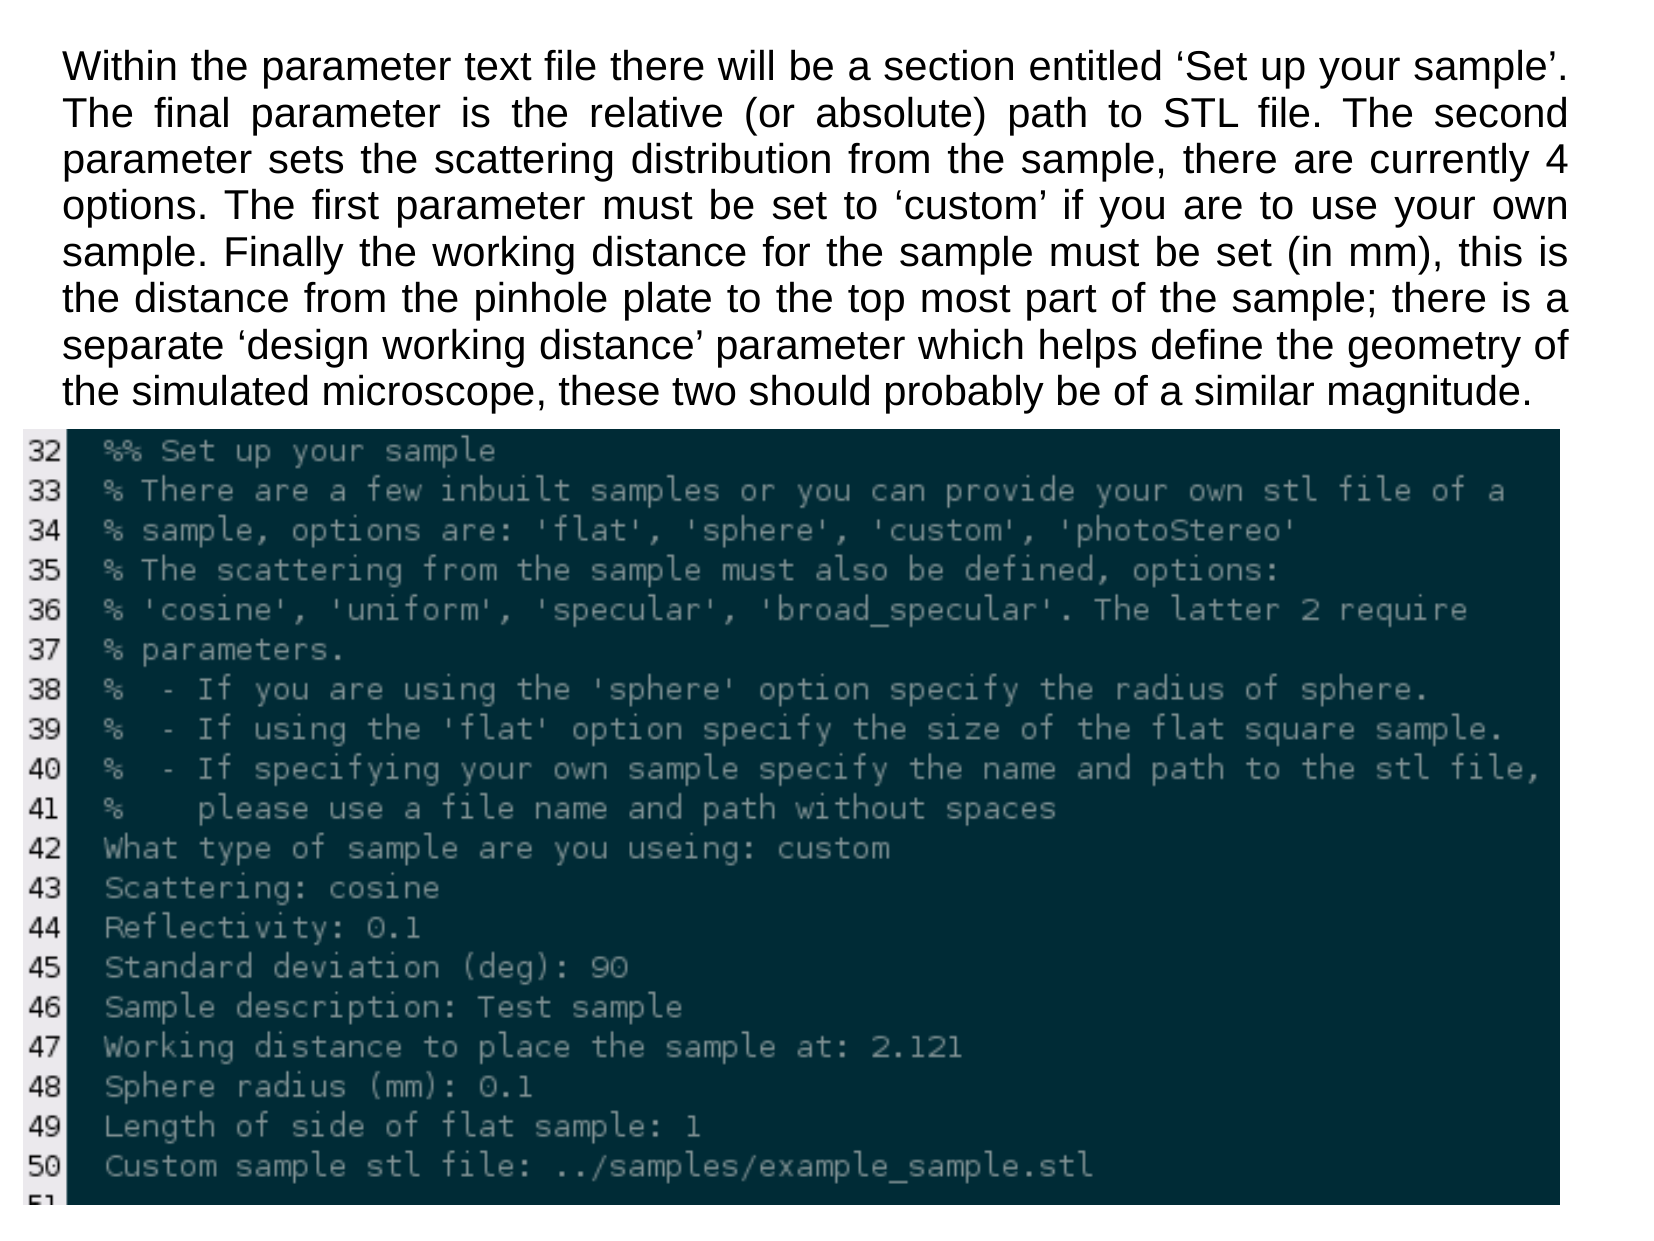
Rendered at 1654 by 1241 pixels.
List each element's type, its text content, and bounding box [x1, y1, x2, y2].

picture [985, 1150, 999, 1176]
picture [144, 1071, 158, 1097]
picture [480, 1150, 494, 1176]
picture [181, 877, 195, 898]
picture [387, 714, 401, 739]
picture [480, 842, 494, 858]
picture [499, 802, 513, 819]
picture [1209, 718, 1223, 739]
picture [1302, 599, 1319, 620]
picture [387, 524, 401, 541]
picture [1228, 484, 1242, 501]
picture [1358, 683, 1373, 700]
picture [499, 763, 513, 779]
picture [405, 594, 417, 620]
picture [725, 615, 732, 625]
picture [480, 1041, 494, 1064]
picture [387, 484, 422, 501]
picture [218, 484, 233, 501]
picture [1207, 484, 1225, 501]
picture [387, 1041, 401, 1057]
picture [221, 882, 233, 898]
picture [405, 802, 420, 819]
picture [1471, 723, 1485, 739]
picture [405, 882, 420, 898]
picture [873, 1160, 887, 1176]
picture [424, 763, 438, 786]
picture [966, 604, 980, 620]
picture [275, 763, 289, 786]
picture [368, 957, 382, 978]
picture [256, 484, 270, 501]
picture [200, 921, 214, 938]
picture [592, 1036, 606, 1057]
picture [630, 1041, 644, 1057]
picture [200, 802, 214, 826]
picture [1340, 475, 1351, 501]
picture [742, 1155, 756, 1181]
picture [462, 1160, 473, 1176]
picture [1022, 723, 1036, 739]
picture [1321, 753, 1335, 779]
picture [760, 1041, 775, 1057]
picture [1022, 484, 1034, 501]
picture [1024, 536, 1031, 545]
picture [630, 604, 644, 620]
picture [219, 842, 233, 865]
picture [237, 992, 251, 1017]
picture [331, 882, 345, 898]
picture [816, 484, 831, 501]
picture [630, 802, 644, 819]
picture [144, 1160, 158, 1176]
picture [1396, 484, 1410, 501]
picture [1099, 576, 1106, 585]
picture [443, 1041, 457, 1057]
picture [387, 604, 398, 620]
picture [891, 524, 905, 541]
picture [275, 683, 289, 700]
picture [1024, 604, 1036, 620]
picture [106, 1155, 139, 1176]
picture [443, 793, 454, 819]
picture [536, 996, 550, 1017]
picture [312, 1120, 324, 1137]
picture [1209, 599, 1223, 620]
picture [368, 882, 382, 898]
picture [574, 842, 588, 858]
picture [1284, 480, 1298, 501]
picture [1396, 758, 1410, 779]
picture [181, 484, 195, 501]
picture [1153, 674, 1167, 700]
picture [760, 723, 774, 739]
picture [854, 718, 868, 739]
picture [1342, 604, 1354, 620]
picture [574, 1001, 588, 1017]
picture [256, 1031, 270, 1057]
picture [331, 519, 345, 541]
picture [162, 1120, 177, 1144]
picture [817, 802, 828, 819]
picture [480, 524, 494, 541]
picture [181, 1116, 195, 1137]
picture [910, 1160, 924, 1176]
picture [218, 1041, 233, 1064]
picture [162, 524, 177, 541]
picture [104, 798, 123, 819]
picture [704, 723, 718, 739]
picture [387, 445, 401, 461]
picture [104, 519, 123, 541]
picture [480, 952, 494, 978]
picture [518, 559, 531, 580]
picture [704, 753, 718, 779]
picture [816, 1160, 849, 1183]
picture [835, 484, 849, 501]
picture [181, 604, 195, 620]
picture [144, 842, 158, 858]
picture [1529, 774, 1536, 784]
picture [256, 882, 270, 898]
picture [312, 723, 326, 739]
picture [293, 524, 307, 541]
picture [443, 683, 454, 700]
picture [424, 961, 438, 978]
picture [929, 604, 943, 620]
picture [181, 1041, 193, 1057]
picture [667, 554, 681, 580]
picture [1097, 484, 1111, 508]
picture [237, 802, 251, 819]
picture [1003, 1160, 1017, 1176]
picture [200, 604, 214, 620]
picture [592, 484, 606, 501]
picture [1134, 683, 1148, 700]
picture [816, 842, 831, 858]
picture [200, 1080, 214, 1097]
picture [1190, 520, 1204, 541]
picture [293, 842, 307, 858]
picture [910, 798, 924, 819]
picture [368, 802, 382, 819]
picture [781, 524, 793, 541]
picture [592, 524, 606, 541]
picture [912, 1036, 924, 1057]
picture [275, 723, 289, 739]
picture [200, 882, 214, 898]
picture [1246, 723, 1260, 739]
picture [478, 996, 494, 1017]
picture [352, 683, 363, 699]
picture [611, 1031, 625, 1057]
picture [183, 643, 195, 660]
picture [1041, 475, 1055, 501]
picture [536, 802, 550, 819]
picture [630, 484, 662, 508]
picture [237, 952, 251, 978]
picture [1265, 763, 1279, 779]
picture [237, 445, 251, 461]
picture [349, 842, 363, 858]
picture [929, 683, 943, 700]
picture [218, 643, 251, 660]
picture [1415, 753, 1428, 779]
picture [256, 723, 270, 739]
picture [630, 564, 662, 587]
picture [1022, 802, 1036, 819]
picture [611, 1160, 625, 1176]
picture [1228, 564, 1242, 580]
picture [891, 802, 905, 819]
picture [1435, 604, 1447, 620]
picture [1209, 683, 1223, 700]
picture [798, 678, 812, 700]
picture [798, 1160, 812, 1176]
picture [966, 524, 980, 541]
picture [200, 718, 212, 739]
picture [162, 1031, 176, 1057]
picture [667, 1001, 681, 1017]
picture [256, 683, 270, 707]
picture [312, 1036, 326, 1057]
picture [723, 802, 737, 819]
picture [104, 480, 123, 501]
picture [760, 683, 775, 700]
picture [480, 763, 494, 779]
picture [144, 1001, 177, 1024]
picture [966, 802, 980, 826]
picture [1396, 604, 1410, 620]
picture [817, 1036, 830, 1057]
picture [424, 554, 436, 580]
picture [947, 1160, 980, 1183]
picture [1003, 484, 1017, 501]
picture [648, 674, 662, 699]
picture [237, 524, 251, 541]
picture [667, 842, 681, 858]
picture [499, 1001, 513, 1017]
picture [461, 683, 476, 699]
picture [873, 484, 887, 501]
picture [704, 1160, 718, 1176]
picture [466, 952, 473, 980]
picture [1153, 524, 1167, 541]
picture [817, 723, 831, 746]
picture [910, 683, 924, 706]
picture [1396, 683, 1410, 700]
picture [929, 753, 943, 779]
picture [592, 1001, 606, 1017]
picture [611, 1111, 625, 1137]
picture [181, 992, 195, 1017]
picture [854, 683, 868, 699]
picture [162, 643, 177, 660]
picture [1115, 594, 1130, 620]
picture [144, 882, 158, 898]
picture [1433, 484, 1447, 501]
picture [1022, 763, 1055, 779]
picture [648, 802, 662, 819]
picture [405, 683, 420, 700]
picture [760, 524, 775, 541]
picture [1489, 753, 1503, 779]
picture [742, 723, 756, 739]
picture [1115, 524, 1130, 541]
picture [258, 536, 265, 545]
picture [947, 802, 961, 819]
picture [929, 524, 943, 541]
picture [200, 643, 214, 660]
picture [461, 435, 475, 461]
picture [611, 683, 625, 700]
picture [966, 723, 980, 739]
picture [331, 1080, 345, 1097]
picture [1190, 564, 1202, 580]
picture [296, 615, 303, 625]
picture [835, 683, 849, 700]
picture [630, 762, 644, 779]
picture [574, 802, 606, 819]
picture [518, 678, 532, 700]
picture [950, 1036, 961, 1057]
picture [331, 1041, 345, 1057]
picture [144, 912, 155, 938]
picture [163, 877, 176, 898]
picture [910, 484, 924, 501]
picture [1172, 559, 1186, 580]
picture [667, 604, 681, 620]
picture [144, 643, 158, 667]
picture [237, 604, 251, 620]
picture [1134, 520, 1148, 541]
picture [816, 604, 831, 620]
picture [424, 604, 438, 620]
picture [517, 1041, 532, 1057]
picture [1134, 564, 1148, 580]
picture [688, 604, 700, 620]
picture [592, 604, 606, 620]
picture [854, 564, 868, 580]
picture [1134, 604, 1148, 620]
picture [368, 1041, 382, 1057]
picture [219, 604, 230, 620]
picture [349, 882, 363, 898]
picture [667, 763, 683, 779]
picture [445, 564, 457, 580]
picture [349, 604, 363, 620]
picture [219, 515, 233, 541]
picture [1003, 554, 1015, 580]
picture [163, 912, 176, 938]
picture [293, 683, 307, 700]
picture [1452, 604, 1466, 620]
picture [723, 1160, 737, 1176]
picture [854, 594, 868, 620]
picture [424, 445, 457, 468]
picture [106, 956, 123, 978]
picture [144, 524, 158, 541]
picture [368, 718, 382, 739]
picture [387, 1080, 422, 1097]
picture [499, 1160, 513, 1176]
picture [835, 837, 849, 858]
picture [555, 802, 569, 819]
picture [293, 1080, 305, 1097]
picture [1377, 723, 1391, 739]
picture [125, 1120, 139, 1137]
picture [1097, 714, 1111, 739]
picture [219, 674, 230, 699]
picture [966, 555, 980, 580]
picture [555, 564, 569, 580]
picture [630, 1160, 644, 1176]
picture [1155, 484, 1167, 501]
picture [1134, 484, 1148, 501]
picture [1041, 802, 1055, 819]
picture [387, 762, 398, 779]
picture [910, 524, 924, 541]
picture [723, 524, 737, 548]
picture [501, 842, 513, 858]
picture [779, 594, 793, 620]
picture [611, 484, 625, 501]
picture [686, 1150, 700, 1176]
picture [200, 1160, 216, 1176]
picture [443, 524, 457, 541]
picture [256, 1001, 270, 1017]
picture [293, 1041, 307, 1057]
picture [162, 440, 195, 461]
picture [704, 683, 718, 700]
picture [480, 713, 494, 739]
picture [104, 599, 123, 620]
picture [854, 753, 866, 779]
picture [910, 604, 924, 627]
picture [237, 1120, 251, 1137]
picture [405, 524, 419, 541]
picture [704, 1041, 737, 1064]
picture [1172, 763, 1186, 779]
picture [1377, 475, 1391, 501]
picture [237, 1160, 251, 1176]
picture [256, 445, 270, 468]
picture [555, 763, 606, 779]
picture [704, 524, 718, 541]
picture [798, 713, 810, 739]
picture [1489, 484, 1503, 501]
picture [256, 922, 270, 938]
picture [648, 763, 662, 779]
picture [200, 1041, 214, 1057]
picture [1340, 674, 1354, 699]
picture [499, 1031, 513, 1057]
picture [574, 1120, 606, 1144]
picture [667, 793, 681, 819]
picture [555, 842, 569, 865]
picture [1172, 713, 1186, 739]
picture [1452, 713, 1466, 739]
picture [536, 1120, 550, 1137]
picture [517, 1001, 532, 1017]
picture [275, 1160, 307, 1183]
picture [142, 480, 158, 501]
picture [1190, 723, 1204, 739]
picture [947, 484, 961, 508]
picture [219, 917, 233, 938]
picture [648, 594, 662, 620]
picture [1358, 484, 1370, 501]
picture [835, 604, 849, 620]
picture [387, 1001, 398, 1017]
picture [704, 802, 718, 826]
picture [368, 683, 382, 700]
picture [275, 802, 289, 819]
picture [480, 1076, 497, 1097]
picture [1115, 753, 1130, 779]
picture [1265, 674, 1277, 699]
picture [1097, 763, 1111, 779]
picture [574, 723, 588, 739]
picture [162, 961, 177, 978]
picture [1172, 519, 1188, 541]
picture [405, 723, 419, 739]
picture [331, 802, 345, 819]
picture [611, 604, 625, 620]
picture [163, 837, 176, 858]
picture [202, 484, 214, 501]
picture [405, 1150, 419, 1176]
picture [387, 1155, 401, 1176]
picture [1209, 564, 1223, 580]
picture [462, 1111, 475, 1137]
picture [555, 604, 569, 620]
picture [275, 1071, 289, 1097]
picture [461, 564, 476, 580]
picture [1003, 802, 1017, 819]
picture [368, 842, 382, 858]
picture [592, 842, 606, 858]
picture [1209, 753, 1223, 779]
picture [368, 917, 384, 938]
picture [181, 564, 195, 580]
picture [1059, 674, 1074, 699]
picture [443, 842, 457, 858]
picture [480, 683, 494, 707]
picture [555, 1041, 569, 1057]
picture [686, 763, 700, 786]
picture [817, 683, 828, 700]
picture [349, 524, 361, 541]
picture [312, 961, 326, 978]
picture [237, 842, 251, 865]
picture [929, 723, 943, 739]
picture [891, 683, 905, 700]
picture [742, 484, 756, 501]
picture [106, 917, 139, 938]
picture [256, 802, 270, 819]
picture [592, 723, 606, 746]
picture [480, 793, 494, 819]
picture [331, 723, 345, 746]
picture [387, 564, 401, 587]
picture [1267, 604, 1279, 620]
picture [1230, 524, 1242, 540]
picture [312, 1150, 326, 1176]
picture [1471, 762, 1482, 779]
picture [331, 484, 345, 501]
picture [293, 1001, 307, 1017]
picture [293, 961, 307, 978]
picture [1041, 1160, 1055, 1176]
picture [144, 961, 158, 978]
picture [239, 1080, 251, 1097]
picture [723, 763, 737, 779]
picture [499, 1116, 513, 1137]
picture [1340, 763, 1354, 779]
picture [723, 723, 737, 746]
picture [237, 882, 249, 898]
picture [1078, 718, 1092, 739]
picture [947, 604, 961, 620]
picture [293, 802, 307, 819]
picture [873, 763, 887, 786]
picture [873, 1036, 889, 1057]
picture [256, 1080, 270, 1097]
picture [461, 802, 473, 819]
picture [480, 475, 494, 501]
picture [760, 564, 775, 580]
picture [1265, 524, 1279, 541]
picture [816, 564, 831, 580]
picture [667, 683, 681, 700]
picture [518, 484, 529, 501]
picture [611, 520, 625, 541]
picture [1041, 678, 1055, 700]
picture [501, 615, 508, 625]
picture [256, 564, 270, 580]
picture [1095, 599, 1111, 620]
picture [1059, 484, 1074, 501]
picture [873, 802, 887, 819]
picture [219, 713, 230, 739]
picture [630, 1120, 644, 1137]
picture [181, 952, 195, 978]
picture [275, 643, 289, 660]
picture [592, 956, 627, 978]
picture [648, 992, 662, 1017]
picture [296, 643, 307, 660]
picture [162, 475, 177, 501]
picture [966, 683, 978, 700]
picture [929, 1160, 943, 1176]
picture [368, 763, 382, 786]
picture [630, 723, 641, 739]
picture [387, 1120, 401, 1137]
picture [256, 842, 270, 858]
picture [405, 961, 419, 978]
picture [331, 683, 345, 700]
picture [1003, 683, 1018, 707]
picture [1377, 762, 1391, 779]
picture [1302, 723, 1316, 739]
picture [742, 1031, 756, 1057]
picture [141, 559, 158, 580]
picture [891, 723, 905, 739]
picture [349, 961, 363, 978]
picture [275, 1041, 286, 1057]
picture [312, 763, 326, 779]
picture [1003, 604, 1017, 620]
picture [331, 1001, 342, 1017]
picture [1246, 564, 1260, 580]
picture [1172, 594, 1186, 620]
picture [275, 1001, 289, 1017]
picture [293, 559, 307, 580]
picture [314, 1001, 326, 1017]
picture [760, 1160, 775, 1176]
picture [349, 1001, 363, 1024]
picture [873, 842, 889, 858]
picture [520, 763, 532, 779]
text_box Within the parameter text file there will be a section entitled ‘Set up your sample’. The final parameter is the relative (or absolute) path to STL file. The second parameter sets the scattering distribution from the sample, there are currently 4 options. The first parameter must be set to ‘custom’ if you are to use your own sample. Finally the working distance for the sample must be set (in mm), this is the distance from the pinhole plate to the top most part of the sample; there is a separate ‘design working distance’ parameter which helps define the geometry of the simulated microscope, these two should probably be of a similar magnitude. [47, 35, 1595, 469]
picture [1078, 1150, 1092, 1176]
picture [704, 484, 718, 501]
picture [517, 842, 532, 858]
picture [555, 480, 569, 501]
picture [1190, 758, 1204, 779]
picture [275, 952, 289, 978]
picture [368, 564, 382, 580]
picture [1190, 683, 1204, 700]
picture [146, 1041, 158, 1057]
picture [891, 604, 905, 620]
picture [873, 564, 887, 580]
picture [256, 604, 270, 620]
picture [200, 440, 214, 461]
picture [1078, 763, 1092, 779]
picture [1321, 683, 1335, 706]
picture [873, 714, 887, 739]
picture [667, 475, 681, 501]
picture [368, 1160, 382, 1176]
picture [539, 952, 546, 980]
picture [947, 763, 961, 779]
picture [760, 793, 775, 819]
picture [1246, 604, 1260, 620]
picture [835, 798, 849, 819]
picture [424, 683, 438, 700]
picture [796, 802, 814, 819]
picture [405, 1001, 419, 1017]
picture [424, 1036, 438, 1057]
picture [256, 1111, 268, 1137]
picture [200, 961, 214, 978]
picture [368, 524, 382, 541]
picture [275, 559, 289, 580]
picture [798, 1041, 812, 1057]
picture [443, 1151, 454, 1176]
picture [1078, 524, 1092, 548]
picture [200, 837, 214, 858]
picture [106, 877, 139, 898]
picture [763, 484, 774, 501]
picture [929, 1036, 945, 1057]
picture [352, 445, 363, 461]
picture [104, 833, 139, 858]
picture [779, 842, 793, 858]
picture [424, 833, 438, 858]
picture [1115, 723, 1130, 739]
picture [1452, 753, 1464, 779]
picture [293, 445, 307, 468]
picture [368, 996, 382, 1017]
picture [518, 718, 531, 739]
picture [349, 802, 363, 819]
picture [555, 683, 569, 700]
picture [331, 961, 342, 978]
picture [1246, 683, 1260, 700]
picture [630, 1001, 644, 1024]
picture [985, 674, 996, 699]
picture [835, 762, 847, 779]
picture [424, 882, 438, 898]
picture [349, 1120, 363, 1137]
picture [648, 1160, 681, 1183]
picture [275, 921, 286, 938]
picture [293, 917, 307, 938]
picture [104, 1036, 139, 1057]
picture [1377, 604, 1391, 627]
picture [106, 996, 139, 1017]
picture [1153, 713, 1165, 739]
picture [1041, 713, 1052, 739]
picture [686, 842, 697, 858]
picture [686, 1041, 700, 1057]
picture [387, 961, 398, 978]
picture [742, 798, 756, 819]
picture [1115, 484, 1130, 501]
picture [23, 429, 67, 1205]
picture [798, 842, 812, 858]
picture [929, 564, 943, 580]
picture [104, 440, 142, 461]
picture [651, 536, 658, 545]
picture [854, 1150, 868, 1176]
picture [200, 1111, 214, 1137]
picture [256, 639, 270, 660]
picture [349, 753, 361, 779]
picture [312, 524, 326, 547]
picture [104, 758, 123, 779]
picture [835, 554, 849, 580]
picture [1302, 683, 1316, 700]
picture [368, 604, 382, 620]
picture [798, 484, 812, 508]
picture [1078, 555, 1092, 580]
picture [106, 1076, 139, 1104]
picture [162, 555, 177, 580]
picture [200, 758, 212, 779]
picture [1078, 683, 1092, 700]
picture [405, 445, 420, 461]
picture [1190, 604, 1204, 620]
picture [256, 1160, 270, 1176]
picture [1323, 723, 1335, 739]
picture [985, 723, 999, 739]
picture [1379, 683, 1391, 699]
picture [1153, 564, 1167, 587]
picture [985, 763, 999, 779]
picture [1190, 484, 1204, 501]
picture [574, 515, 588, 541]
picture [219, 753, 230, 779]
picture [555, 515, 567, 540]
picture [387, 882, 398, 898]
picture [104, 639, 123, 660]
picture [183, 1080, 195, 1097]
picture [181, 921, 195, 938]
picture [536, 1041, 550, 1057]
picture [723, 842, 737, 865]
picture [1302, 758, 1316, 779]
picture [688, 683, 700, 699]
picture [947, 520, 961, 541]
picture [125, 957, 139, 978]
picture [910, 555, 924, 580]
picture [349, 1041, 363, 1057]
picture [574, 604, 588, 627]
picture [312, 445, 326, 461]
picture [1060, 1155, 1073, 1176]
picture [611, 718, 625, 739]
picture [200, 678, 212, 700]
picture [1246, 758, 1260, 779]
picture [686, 564, 700, 580]
picture [312, 922, 326, 945]
picture [592, 1155, 606, 1181]
picture [144, 1120, 158, 1137]
picture [277, 484, 289, 501]
picture [499, 484, 513, 501]
picture [445, 604, 457, 620]
picture [592, 564, 606, 580]
picture [798, 524, 812, 541]
picture [800, 604, 812, 620]
picture [779, 723, 791, 739]
picture [630, 842, 644, 858]
picture [405, 763, 420, 779]
picture [104, 718, 123, 739]
picture [1003, 763, 1017, 779]
picture [1022, 564, 1034, 580]
picture [424, 1001, 438, 1017]
picture [293, 1120, 307, 1137]
picture [910, 758, 924, 779]
picture [742, 515, 756, 541]
picture [104, 559, 123, 580]
picture [517, 961, 532, 985]
picture [218, 564, 233, 580]
picture [1265, 723, 1279, 746]
picture [312, 564, 326, 580]
picture [1340, 723, 1354, 739]
picture [237, 921, 249, 938]
picture [200, 1001, 214, 1017]
picture [387, 842, 419, 865]
picture [405, 1111, 417, 1137]
picture [985, 594, 999, 620]
picture [947, 683, 961, 700]
picture [331, 1111, 345, 1137]
picture [838, 536, 845, 545]
picture [312, 833, 324, 858]
picture [275, 882, 289, 905]
picture [760, 762, 775, 779]
picture [1172, 683, 1183, 700]
picture [1265, 484, 1279, 501]
picture [536, 674, 550, 699]
picture [237, 564, 251, 580]
picture [798, 763, 812, 779]
picture [462, 713, 473, 739]
picture [312, 643, 326, 660]
picture [779, 683, 793, 706]
picture [1246, 524, 1260, 541]
picture [293, 484, 307, 501]
picture [985, 802, 999, 819]
picture [163, 1155, 176, 1176]
picture [1302, 475, 1316, 501]
picture [1118, 683, 1129, 699]
picture [947, 723, 959, 739]
picture [1284, 723, 1298, 739]
picture [480, 445, 494, 461]
picture [331, 445, 345, 461]
picture [891, 484, 905, 501]
picture [461, 484, 476, 501]
picture [779, 1160, 793, 1176]
picture [723, 564, 756, 580]
picture [293, 723, 305, 739]
picture [104, 678, 123, 700]
picture [779, 763, 793, 786]
picture [667, 723, 681, 739]
picture [520, 1076, 532, 1097]
picture [373, 1071, 380, 1099]
picture [461, 604, 478, 620]
picture [985, 484, 999, 501]
picture [1041, 564, 1055, 580]
picture [443, 484, 454, 501]
picture [648, 723, 662, 739]
picture [688, 1115, 700, 1137]
picture [443, 1111, 454, 1137]
picture [1452, 475, 1464, 501]
picture [985, 524, 1001, 540]
picture [704, 842, 718, 858]
picture [1153, 763, 1167, 786]
picture [368, 475, 380, 501]
picture [181, 1160, 195, 1176]
picture [1508, 763, 1522, 779]
picture [349, 564, 361, 580]
picture [630, 683, 644, 706]
picture [611, 1001, 627, 1017]
picture [333, 564, 345, 580]
picture [1059, 564, 1074, 580]
picture [648, 842, 662, 858]
picture [1097, 515, 1111, 541]
picture [462, 763, 476, 786]
picture [854, 842, 868, 858]
picture [219, 793, 233, 819]
picture [1209, 524, 1223, 541]
picture [1415, 604, 1426, 620]
picture [1358, 604, 1373, 620]
picture [968, 484, 980, 501]
picture [162, 604, 176, 620]
picture [480, 564, 497, 580]
picture [536, 555, 550, 580]
picture [667, 1041, 681, 1057]
picture [536, 475, 550, 501]
picture [464, 524, 475, 540]
picture [1228, 599, 1242, 620]
picture [555, 1120, 569, 1137]
picture [293, 763, 307, 779]
picture [331, 762, 342, 779]
picture [256, 762, 270, 779]
picture [779, 559, 793, 580]
picture [985, 564, 999, 580]
picture [611, 564, 625, 580]
picture [854, 793, 868, 819]
picture [499, 961, 513, 978]
picture [686, 484, 700, 501]
picture [312, 1080, 326, 1097]
picture [408, 917, 419, 938]
picture [106, 1116, 123, 1137]
picture [499, 723, 513, 739]
picture [1396, 723, 1410, 739]
picture [162, 1080, 177, 1097]
picture [816, 763, 830, 779]
picture [427, 1071, 434, 1099]
picture [221, 961, 233, 978]
picture [1414, 723, 1447, 746]
picture [331, 1160, 345, 1176]
picture [480, 1120, 494, 1137]
picture [181, 524, 214, 547]
